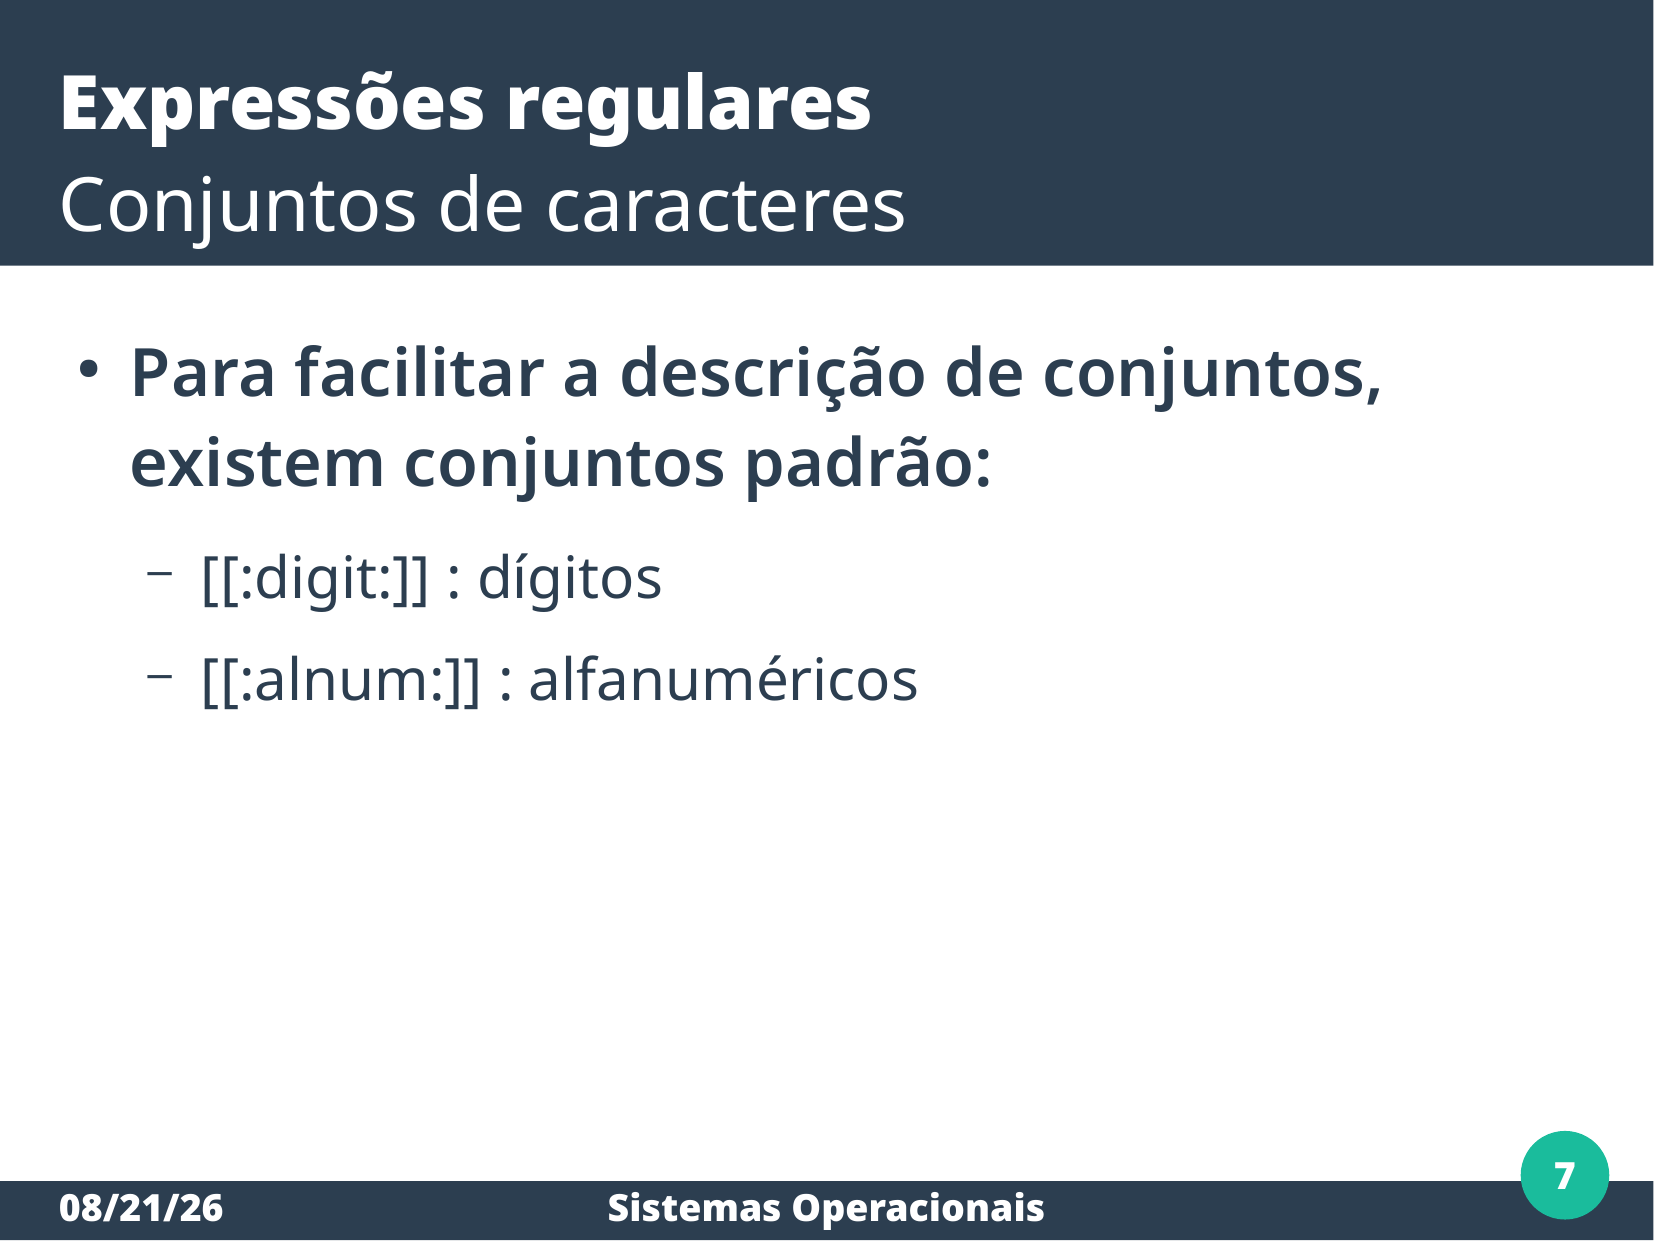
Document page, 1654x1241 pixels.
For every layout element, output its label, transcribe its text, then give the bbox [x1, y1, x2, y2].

list Para facilitar a descrição de conjuntos, existem conjuntos padrão: [[:digit:]] : dígitos [[:alnum:]] : alfanuméricos [59, 324, 1595, 1152]
title Expressões regulares Conjuntos de caracteres [59, 49, 1595, 207]
